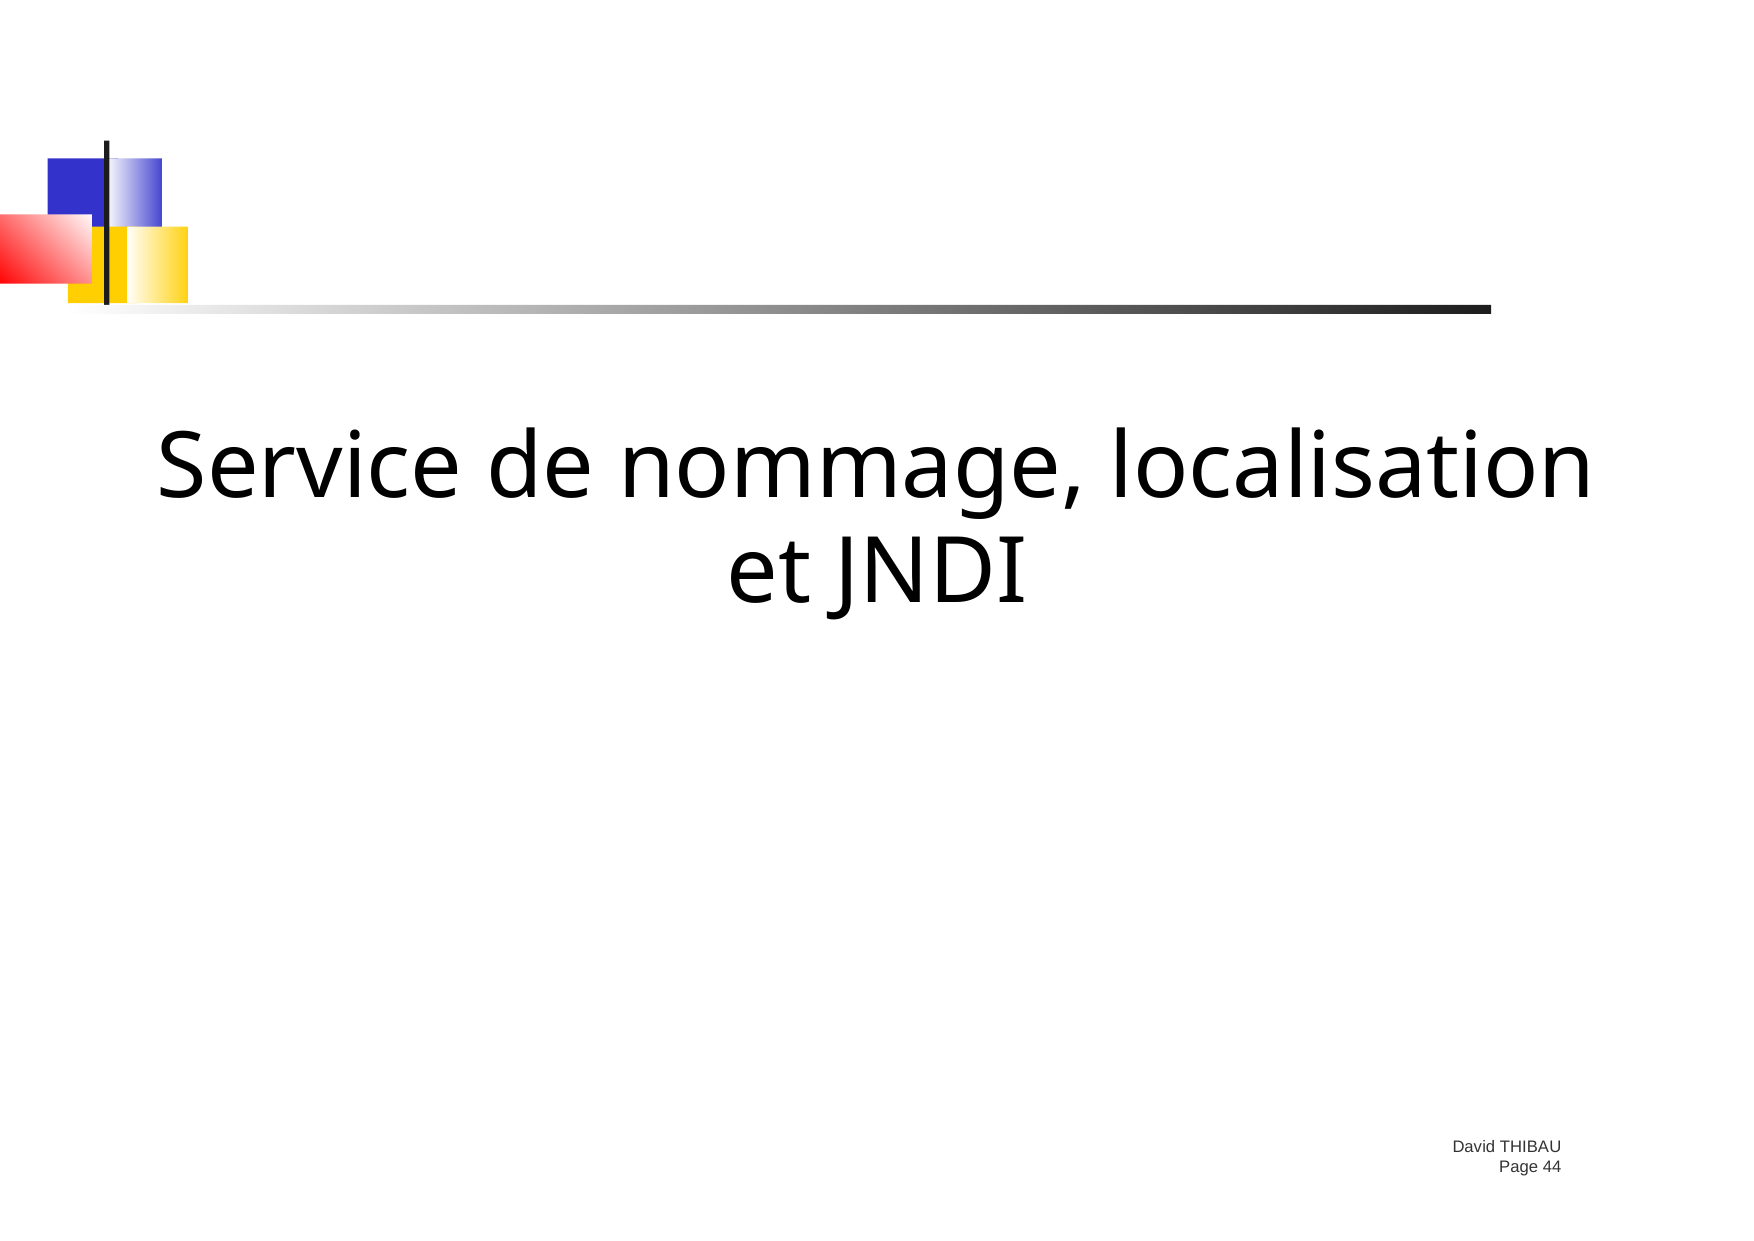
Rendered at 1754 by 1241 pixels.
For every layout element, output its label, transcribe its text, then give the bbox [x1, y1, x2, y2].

title Service de nommage, localisation et JNDI [131, 385, 1623, 652]
